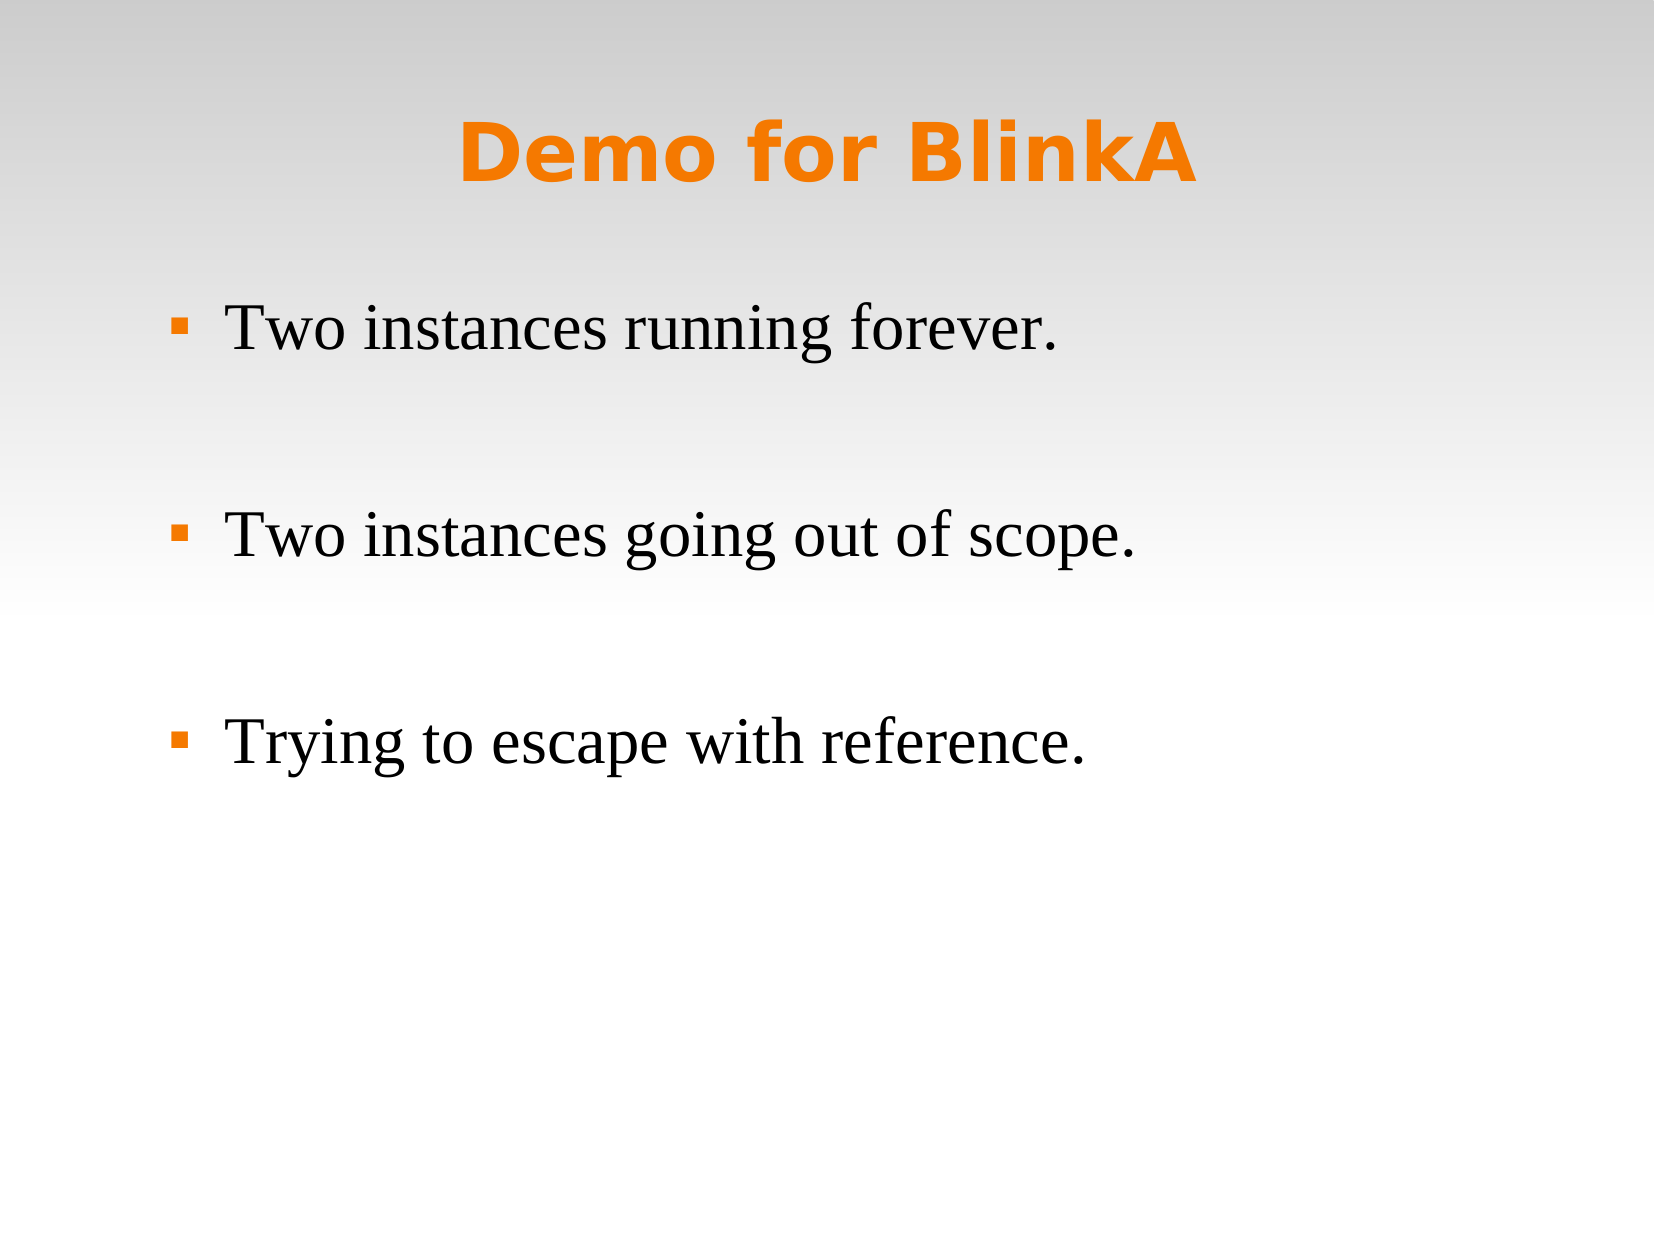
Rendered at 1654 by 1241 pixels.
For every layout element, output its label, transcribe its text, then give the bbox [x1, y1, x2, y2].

list Two instances running forever. Two instances going out of scope. Trying to escape with reference. [82, 290, 1571, 1094]
title Demo for BlinkA [82, 49, 1571, 257]
